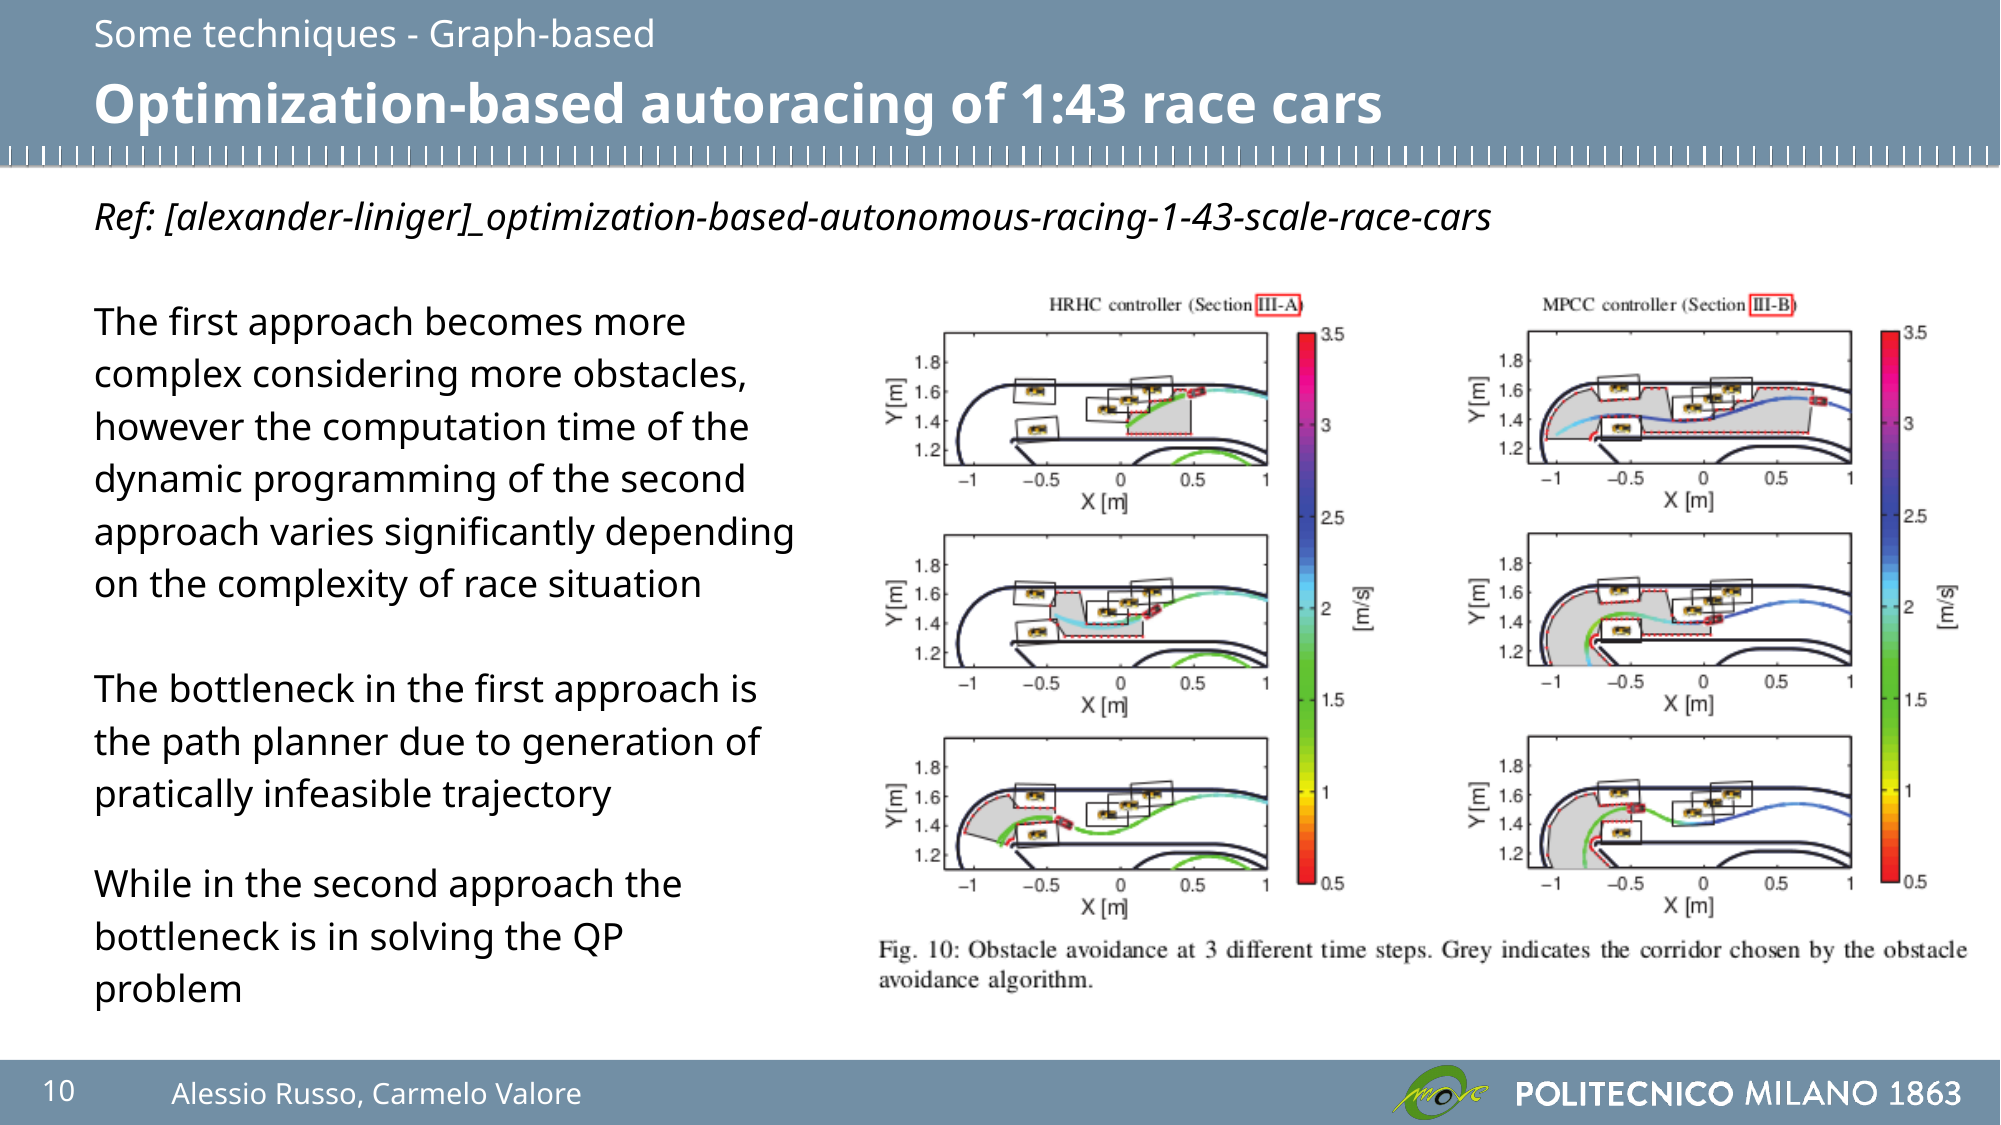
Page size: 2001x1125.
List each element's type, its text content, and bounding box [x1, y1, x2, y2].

picture [1510, 1068, 1967, 1117]
slide_number <numero> [7, 1062, 110, 1123]
footer Alessio Russo, Carmelo Valore [156, 1062, 1007, 1123]
list Ref: [alexander-liniger]_optimization-based-autonomous-racing-1-43-scale-race-cars The first approach becomes more complex considering more obstacles, however the computation time of the dynamic programming of the second approach varies significantly depending on the complexity of race situation The bottleneck in the first approach is the path planner due to generation of pratically infeasible trajectory While in the second approach the bottleneck is in solving the QP problem [78, 185, 1922, 1042]
picture [856, 273, 1985, 1001]
list Some techniques - Graph-based [78, 8, 1922, 56]
picture [1392, 1065, 1489, 1120]
title Optimization-based autoracing of 1:43 race cars [78, 63, 1922, 141]
